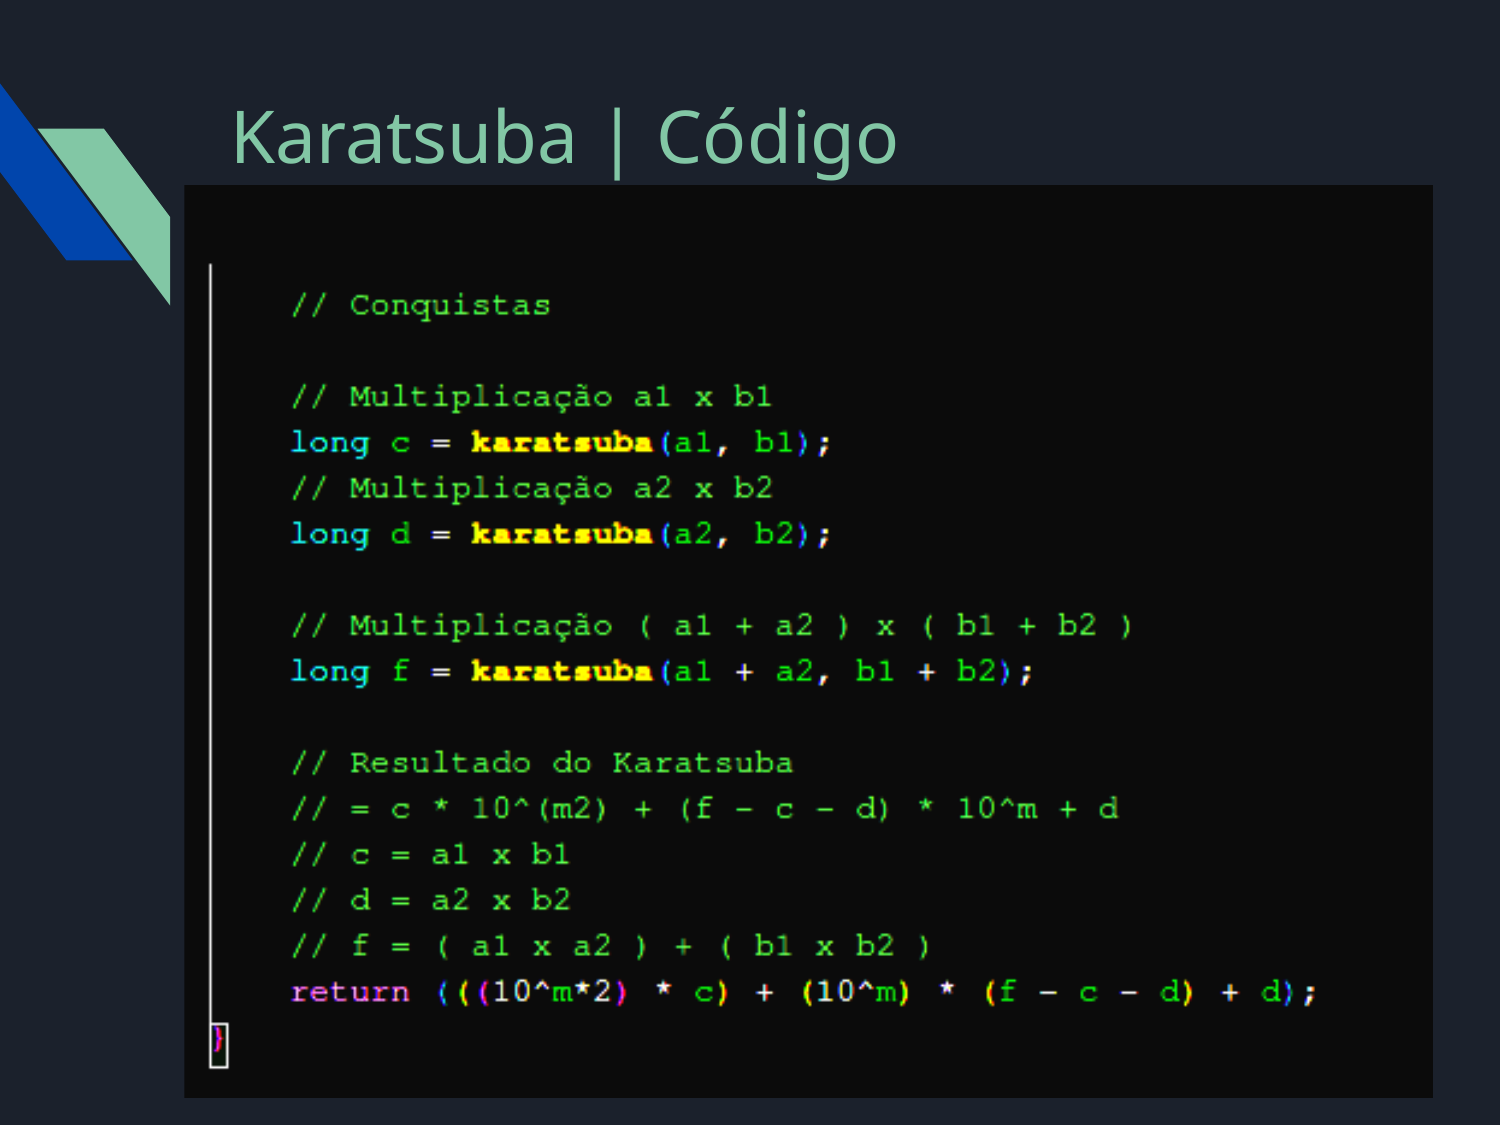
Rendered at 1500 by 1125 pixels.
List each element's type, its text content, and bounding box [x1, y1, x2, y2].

title Karatsuba | Código [215, 75, 1371, 185]
picture [184, 185, 1433, 1098]
